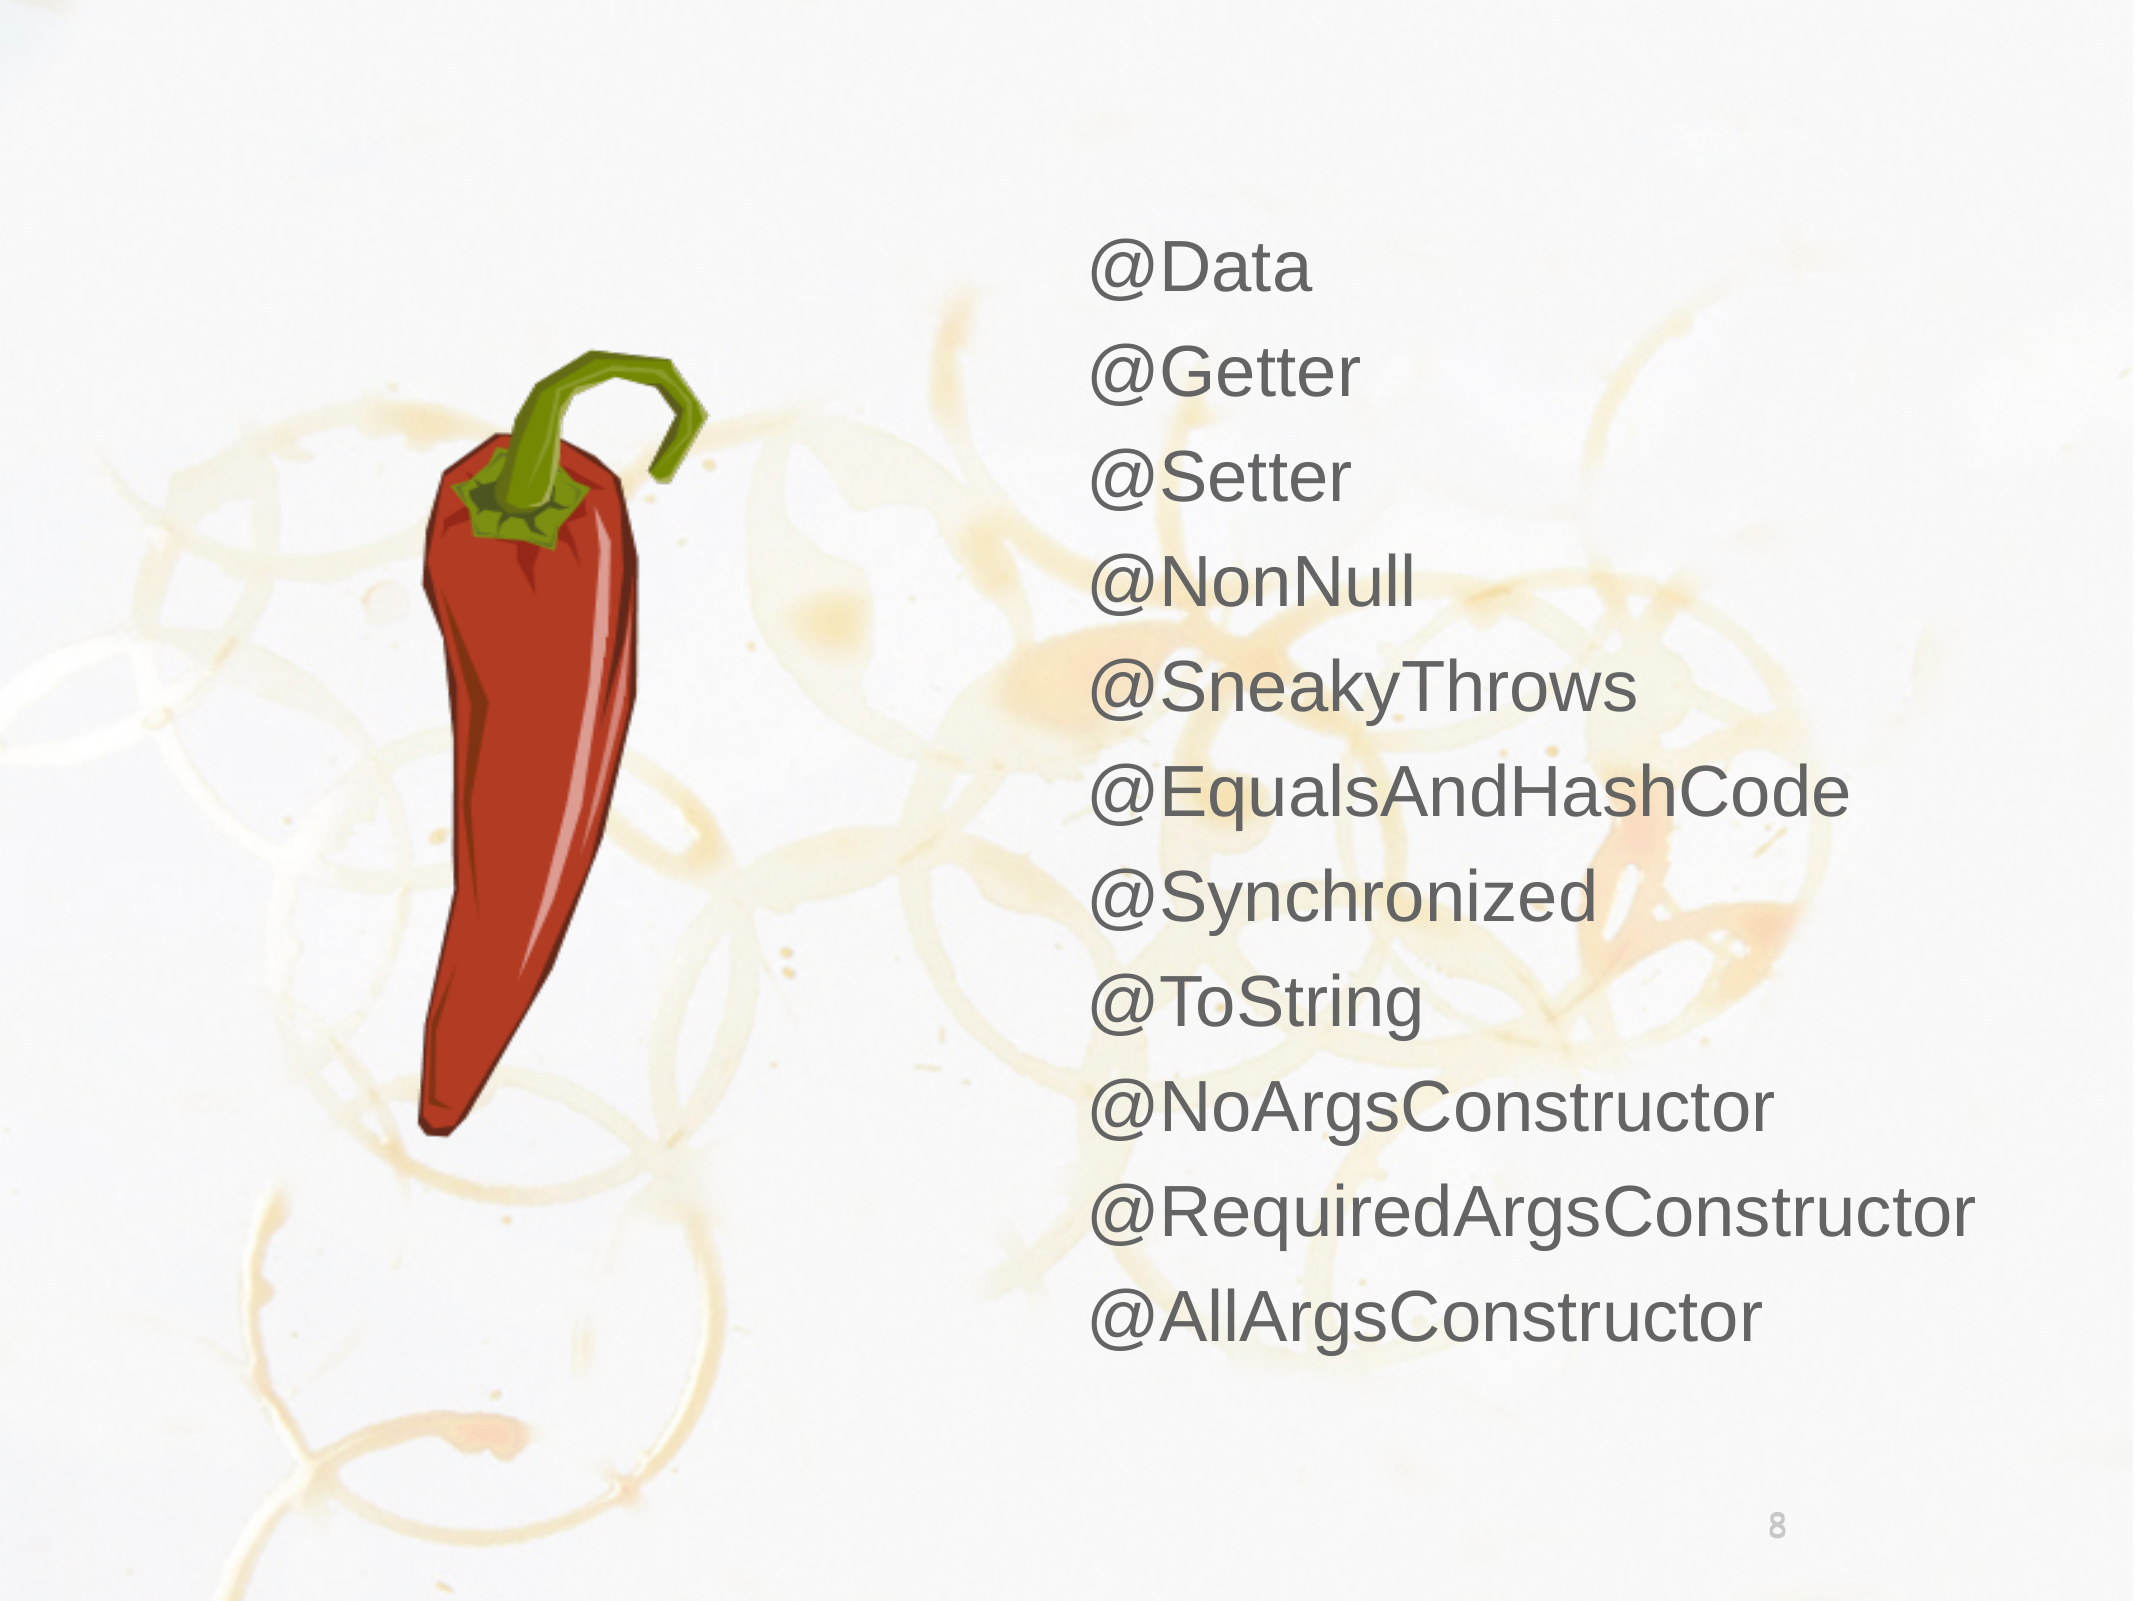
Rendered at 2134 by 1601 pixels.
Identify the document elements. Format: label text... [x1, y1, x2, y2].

picture [0, 0, 2134, 1601]
list @Data @Getter @Setter @NonNull @SneakyThrows @EqualsAndHashCode @Synchronized @ToString @NoArgsConstructor @RequiredArgsConstructor @AllArgsConstructor [1028, 211, 2031, 1390]
text_box <number> [1747, 1497, 1809, 1554]
